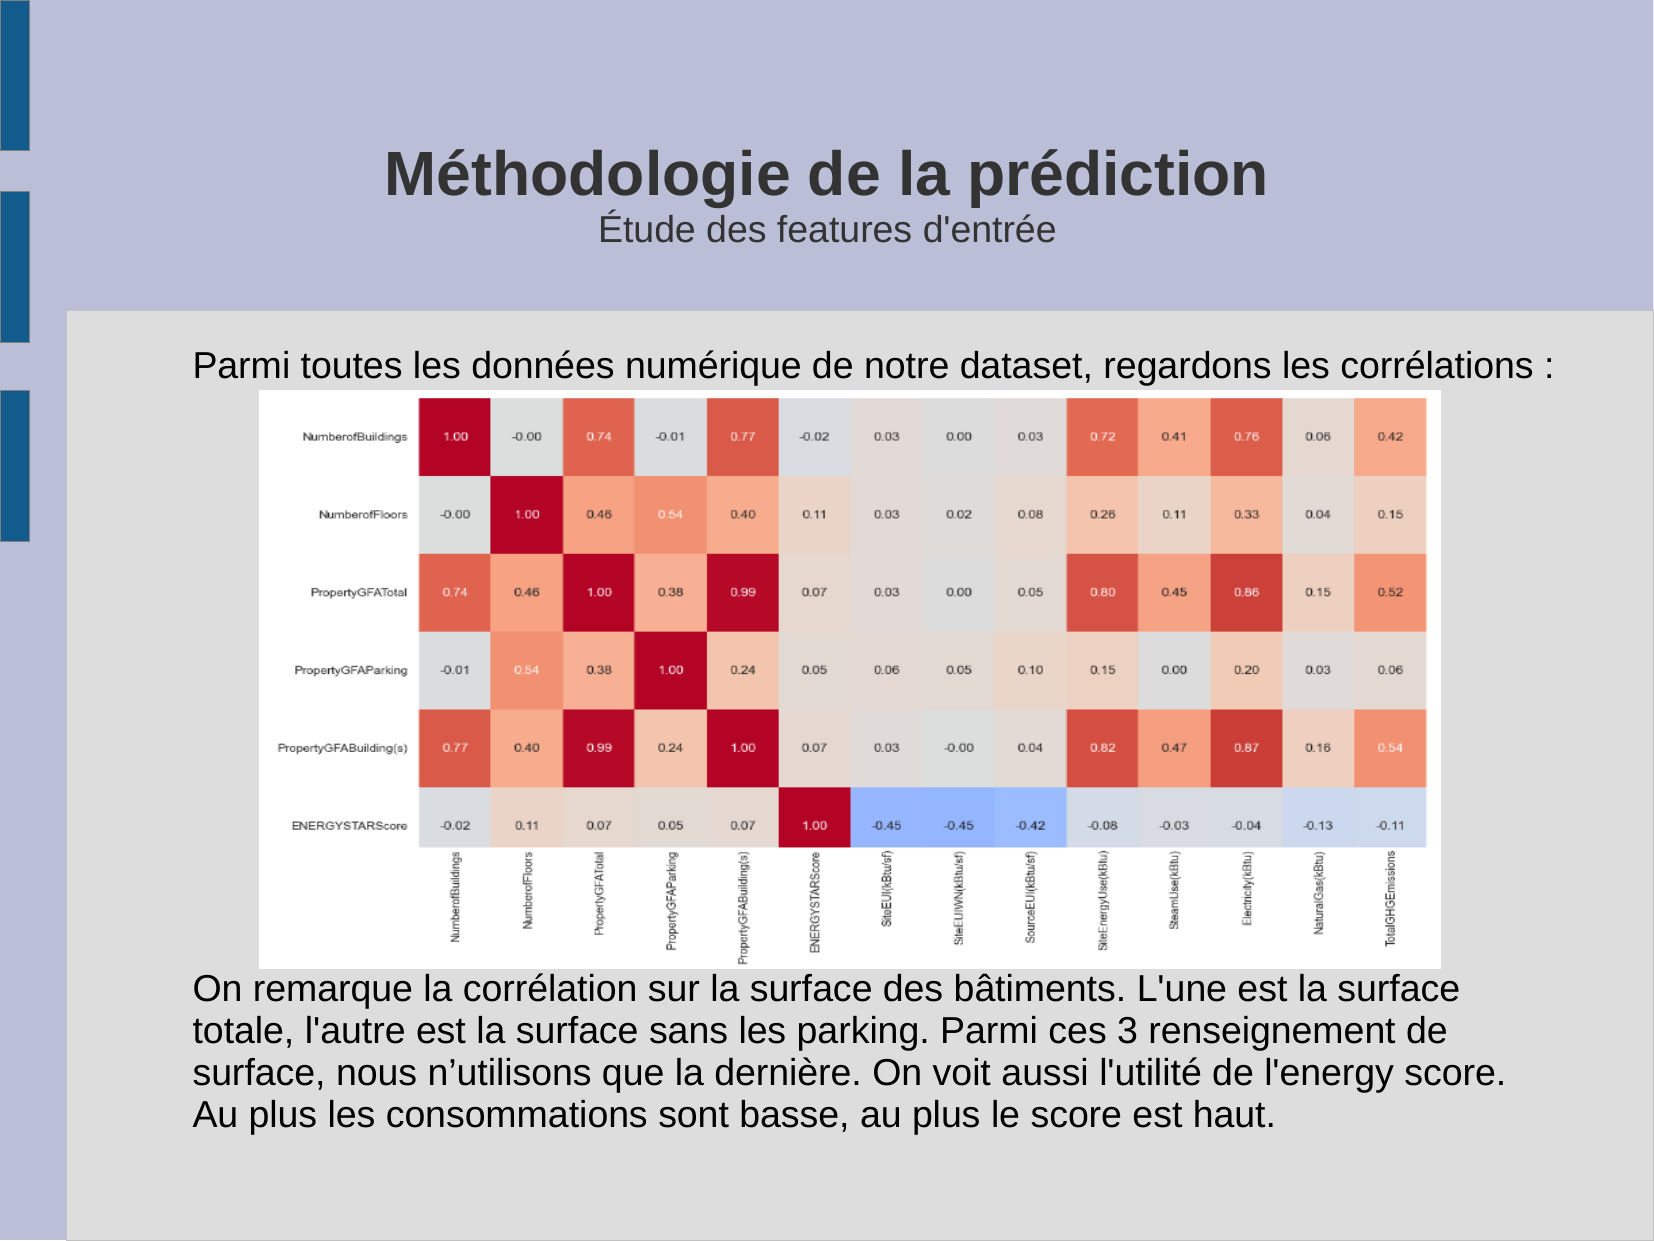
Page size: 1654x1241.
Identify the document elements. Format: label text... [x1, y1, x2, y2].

list Parmi toutes les données numérique de notre dataset, regardons les corrélations : [121, 344, 1619, 718]
list On remarque la corrélation sur la surface des bâtiments. L'une est la surface totale, l'autre est la surface sans les parking. Parmi ces 3 renseignement de surface, nous n’utilisons que la dernière. On voit aussi l'utilité de l'energy score. Au plus les consommations sont basse, au plus le score est haut. [121, 752, 1534, 1217]
picture [259, 390, 1441, 969]
title Méthodologie de la prédiction Étude des features d'entrée [121, 91, 1534, 299]
